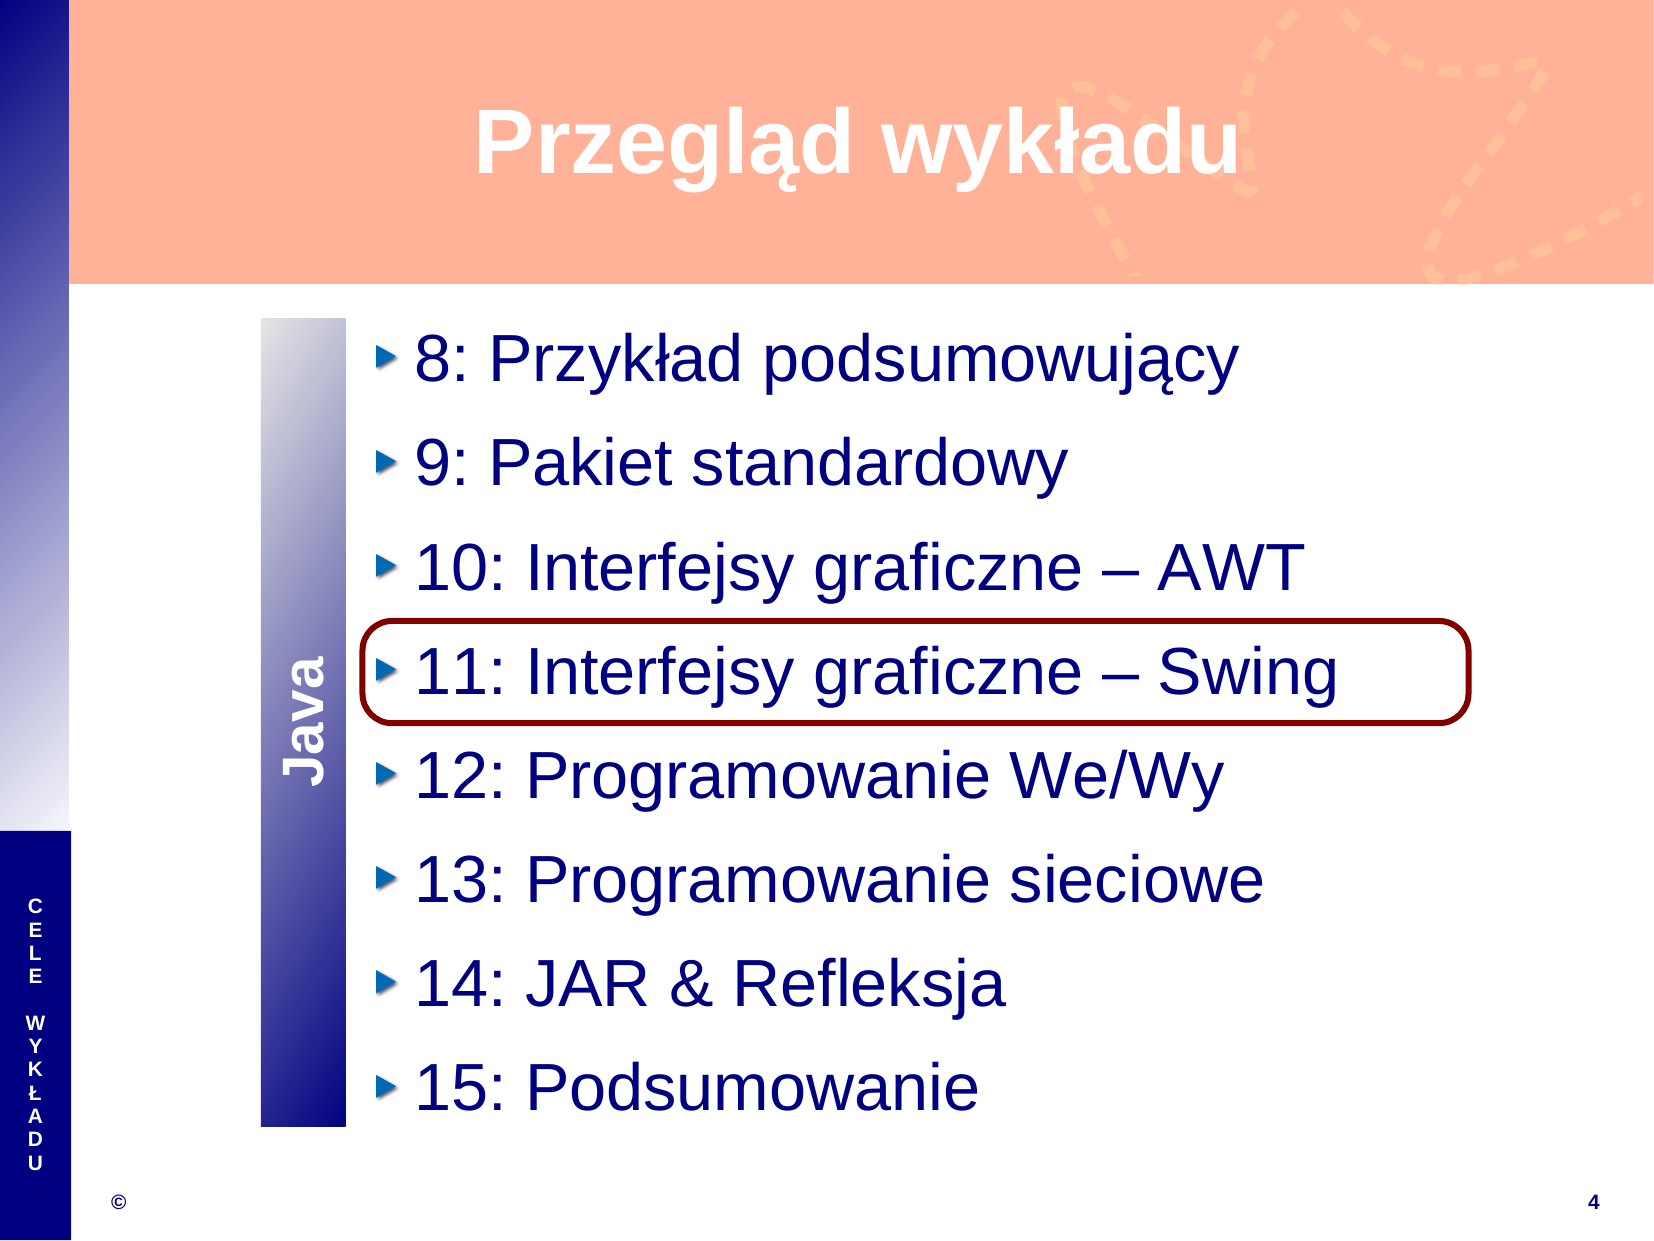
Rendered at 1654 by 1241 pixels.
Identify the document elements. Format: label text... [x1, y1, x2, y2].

text_box Java [260, 318, 346, 1127]
title Przegląd wykładu [101, 37, 1617, 246]
list 8: Przykład podsumowujący 9: Pakiet standardowy 10: Interfejsy graficzne – AWT 11: Interfejsy graficzne – Swing 12: Programowanie We/Wy 13: Programowanie sieciowe 14: JAR & Refleksja 15: Podsumowanie [346, 321, 1422, 1126]
text_box C E L E W Y K Ł A D U [0, 829, 71, 1241]
list 8: Przykład podsumowujący 9: Pakiet standardowy 10: Interfejsy graficzne – AWT 11: Interfejsy graficzne – Swing 12: Programowanie We/Wy 13: Programowanie sieciowe 14: JAR & Refleksja 15: Podsumowanie [366, 624, 1422, 720]
